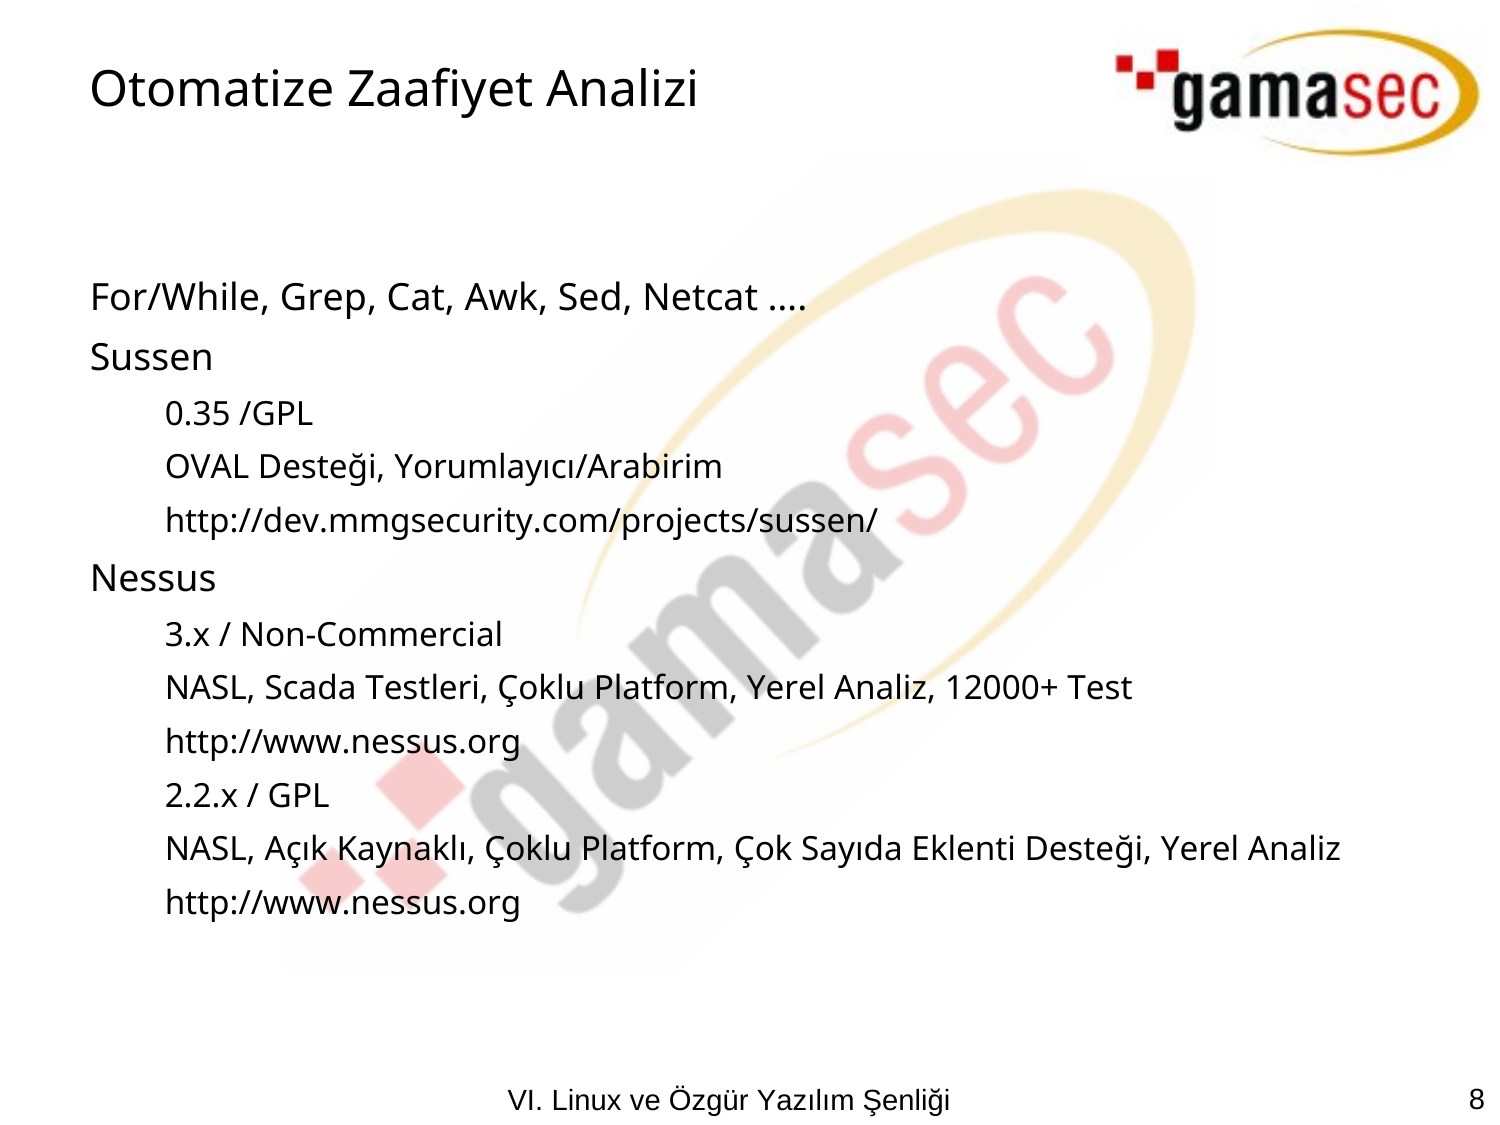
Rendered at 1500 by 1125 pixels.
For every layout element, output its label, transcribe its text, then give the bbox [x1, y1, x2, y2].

picture [284, 0, 1500, 262]
title Otomatize Zaafiyet Analizi [75, 45, 1070, 233]
list For/While, Grep, Cat, Awk, Sed, Netcat …. Sussen 0.35 /GPL OVAL Desteği, Yorumlayıcı/Arabirim http://dev.mmgsecurity.com/projects/sussen/ Nessus 3.x / Non-Commercial NASL, Scada Testleri, Çoklu Platform, Yerel Analiz, 12000+ Test http://www.nessus.org 2.2.x / GPL NASL, Açık Kaynaklı, Çoklu Platform, Çok Sayıda Eklenti Desteği, Yerel Analiz http://www.nessus.org [75, 262, 1426, 1006]
